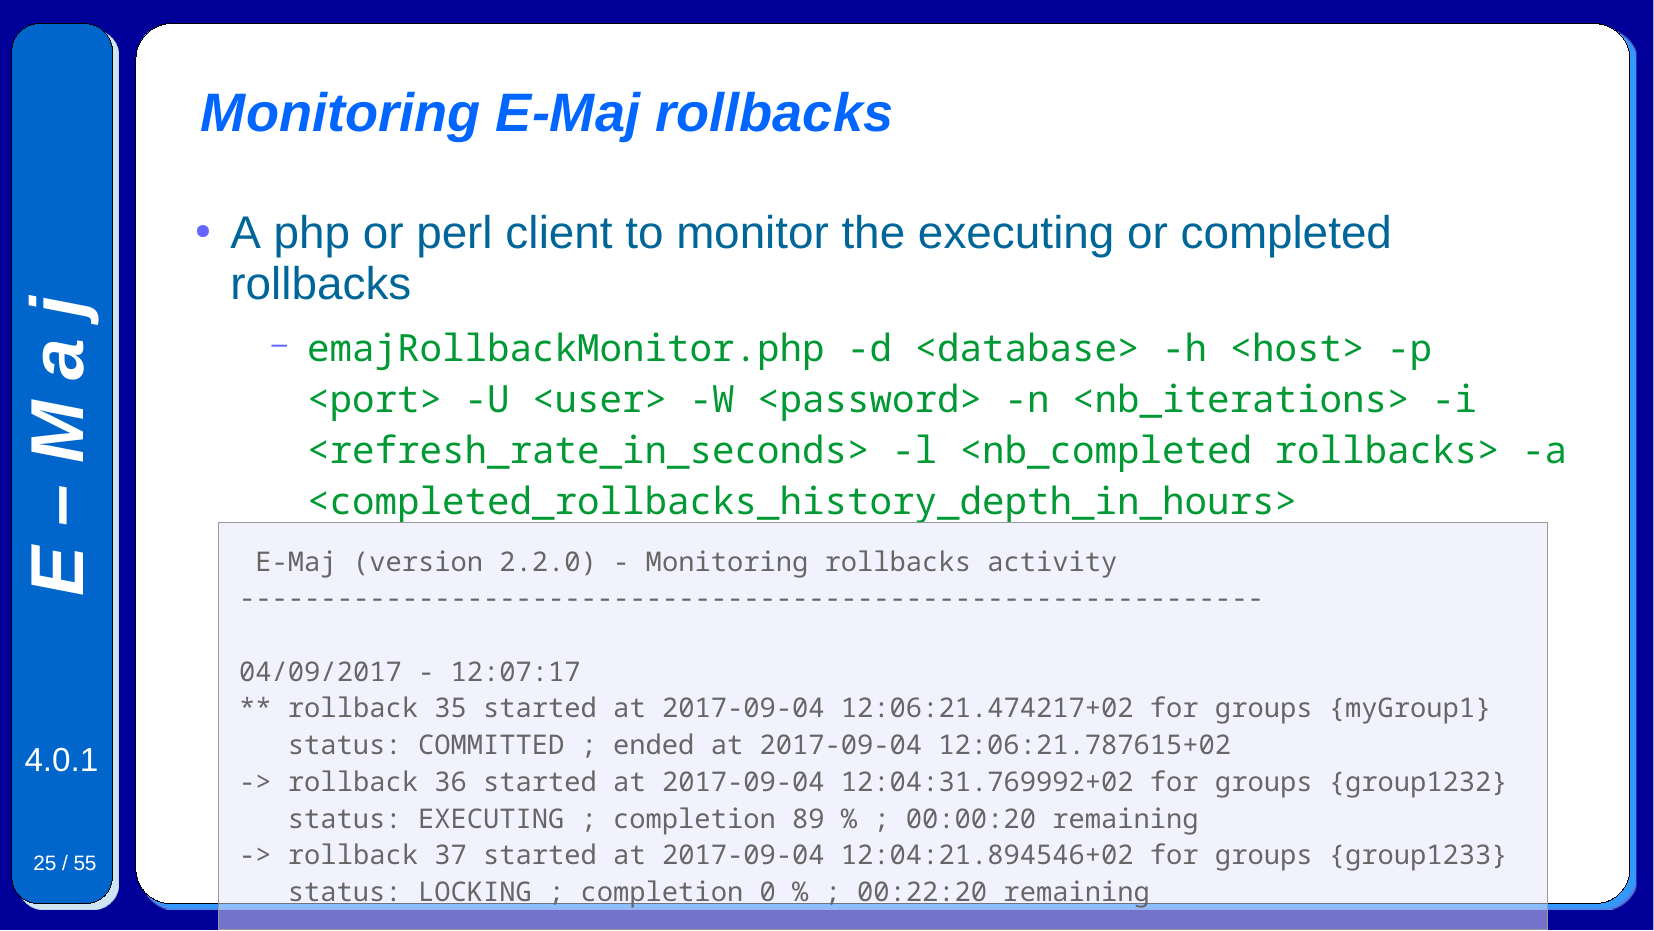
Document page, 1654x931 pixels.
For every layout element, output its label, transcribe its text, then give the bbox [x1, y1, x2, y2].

list A php or perl client to monitor the executing or completed rollbacks emajRollbackMonitor.php -d <database> -h <host> -p <port> -U <user> -W <password> -n <nb_iterations> -i <refresh_rate_in_seconds> -l <nb_completed rollbacks> -a <completed_rollbacks_history_depth_in_hours> [177, 206, 1587, 502]
text_box E-Maj (version 2.2.0) - Monitoring rollbacks activity --------------------------------------------------------------- 04/09/2017 - 12:07:17 ** rollback 35 started at 2017-09-04 12:06:21.474217+02 for groups {myGroup1} status: COMMITTED ; ended at 2017-09-04 12:06:21.787615+02 -> rollback 36 started at 2017-09-04 12:04:31.769992+02 for groups {group1232} status: EXECUTING ; completion 89 % ; 00:00:20 remaining -> rollback 37 started at 2017-09-04 12:04:21.894546+02 for groups {group1233} status: LOCKING ; completion 0 % ; 00:22:20 remaining [218, 522, 1548, 878]
title Monitoring E-Maj rollbacks [200, 34, 1575, 191]
